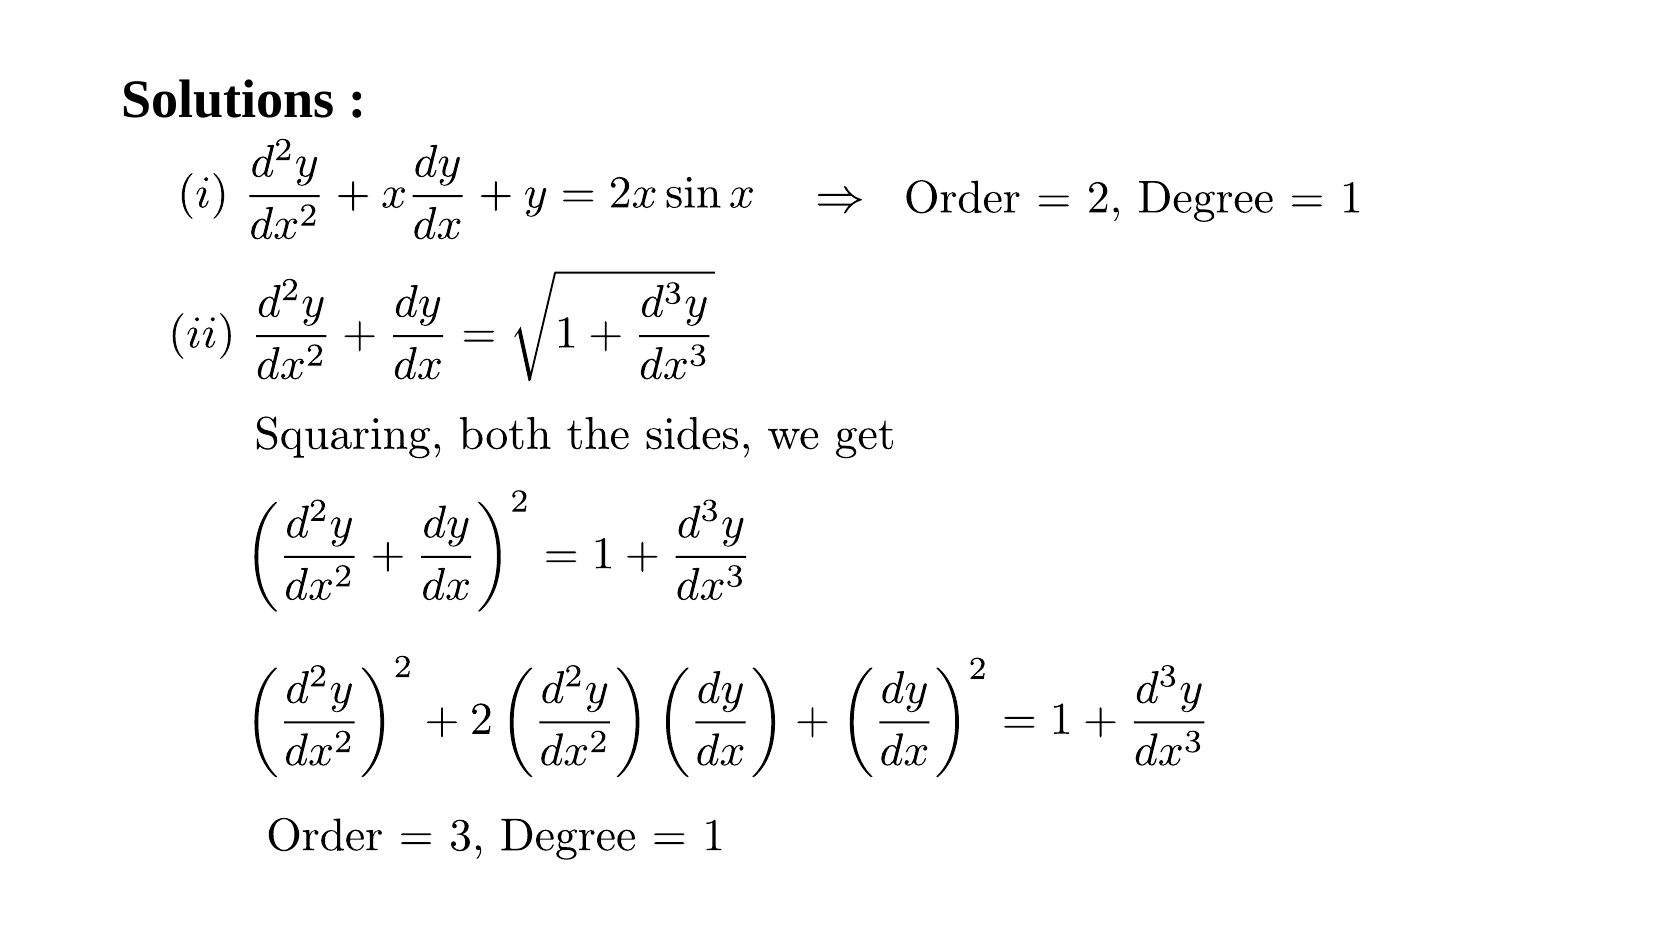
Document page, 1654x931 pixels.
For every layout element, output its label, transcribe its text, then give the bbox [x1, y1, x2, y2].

text_box [906, 180, 1360, 222]
text_box [247, 490, 747, 612]
title Solutions : [47, 37, 1607, 886]
text_box [247, 655, 1205, 778]
text_box [170, 271, 715, 382]
text_box [268, 817, 722, 860]
text_box [179, 138, 754, 240]
text_box [817, 186, 863, 214]
text_box [256, 416, 893, 459]
